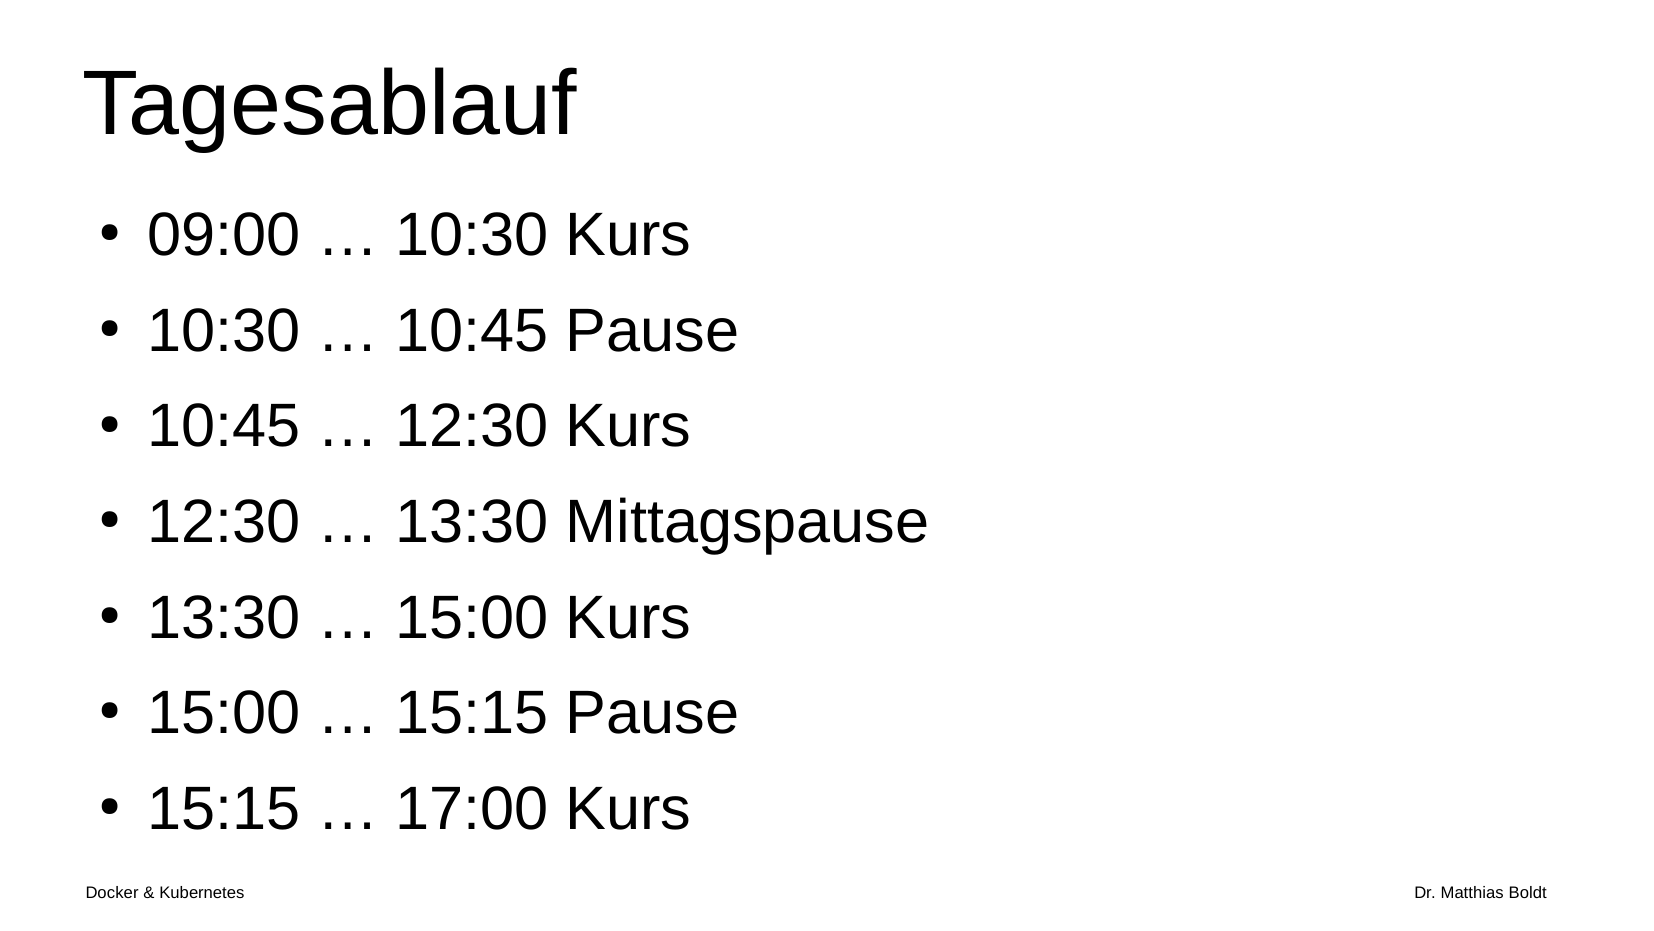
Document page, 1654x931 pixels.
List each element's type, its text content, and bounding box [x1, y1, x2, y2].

title Tagesablauf [82, 0, 1619, 206]
text_box Docker & Kubernetes Dr. Matthias Boldt [70, 875, 1563, 910]
list 09:00 … 10:30 Kurs 10:30 … 10:45 Pause 10:45 … 12:30 Kurs 12:30 … 13:30 Mittagspause 13:30 … 15:00 Kurs 15:00 … 15:15 Pause 15:15 … 17:00 Kurs [82, 199, 1571, 845]
